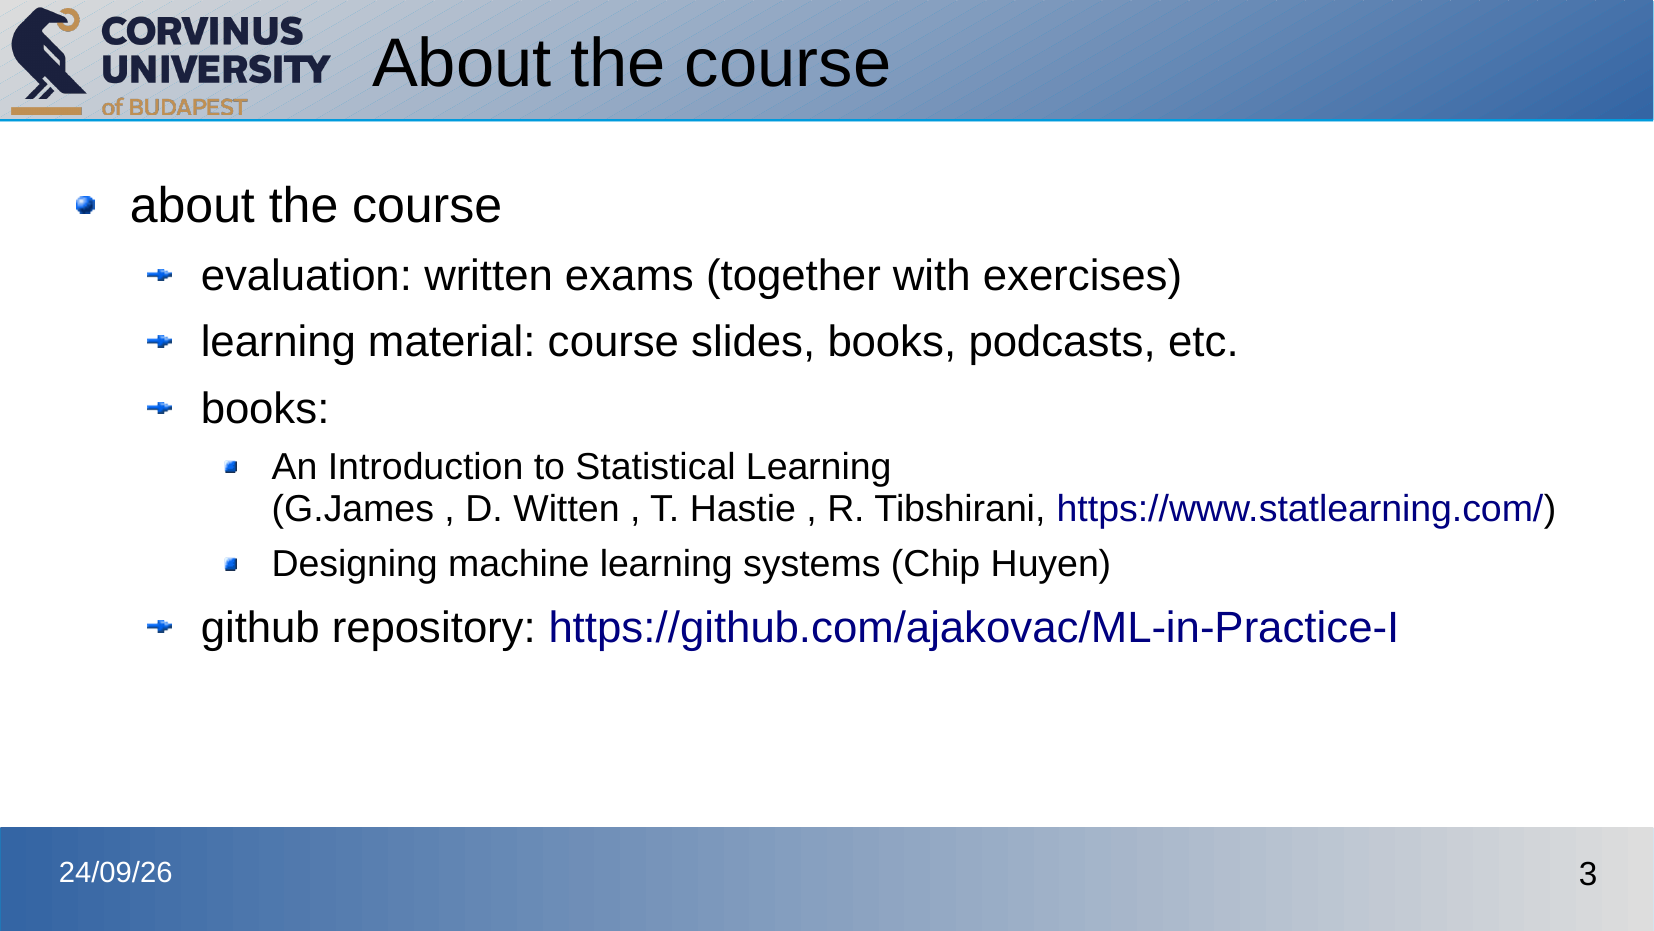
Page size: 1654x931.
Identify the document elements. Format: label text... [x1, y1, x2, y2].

picture [11, 7, 331, 115]
title About the course [372, 23, 1625, 103]
list about the course evaluation: written exams (together with exercises) learning material: course slides, books, podcasts, etc. books: An Introduction to Statistical Learning (G.James , D. Witten , T. Hastie , R. Tibshirani, https://www.statlearning.com/) Designing machine learning systems (Chip Huyen) github repository: https://github.com/ajakovac/ML-in-Practice-I [59, 177, 1595, 768]
